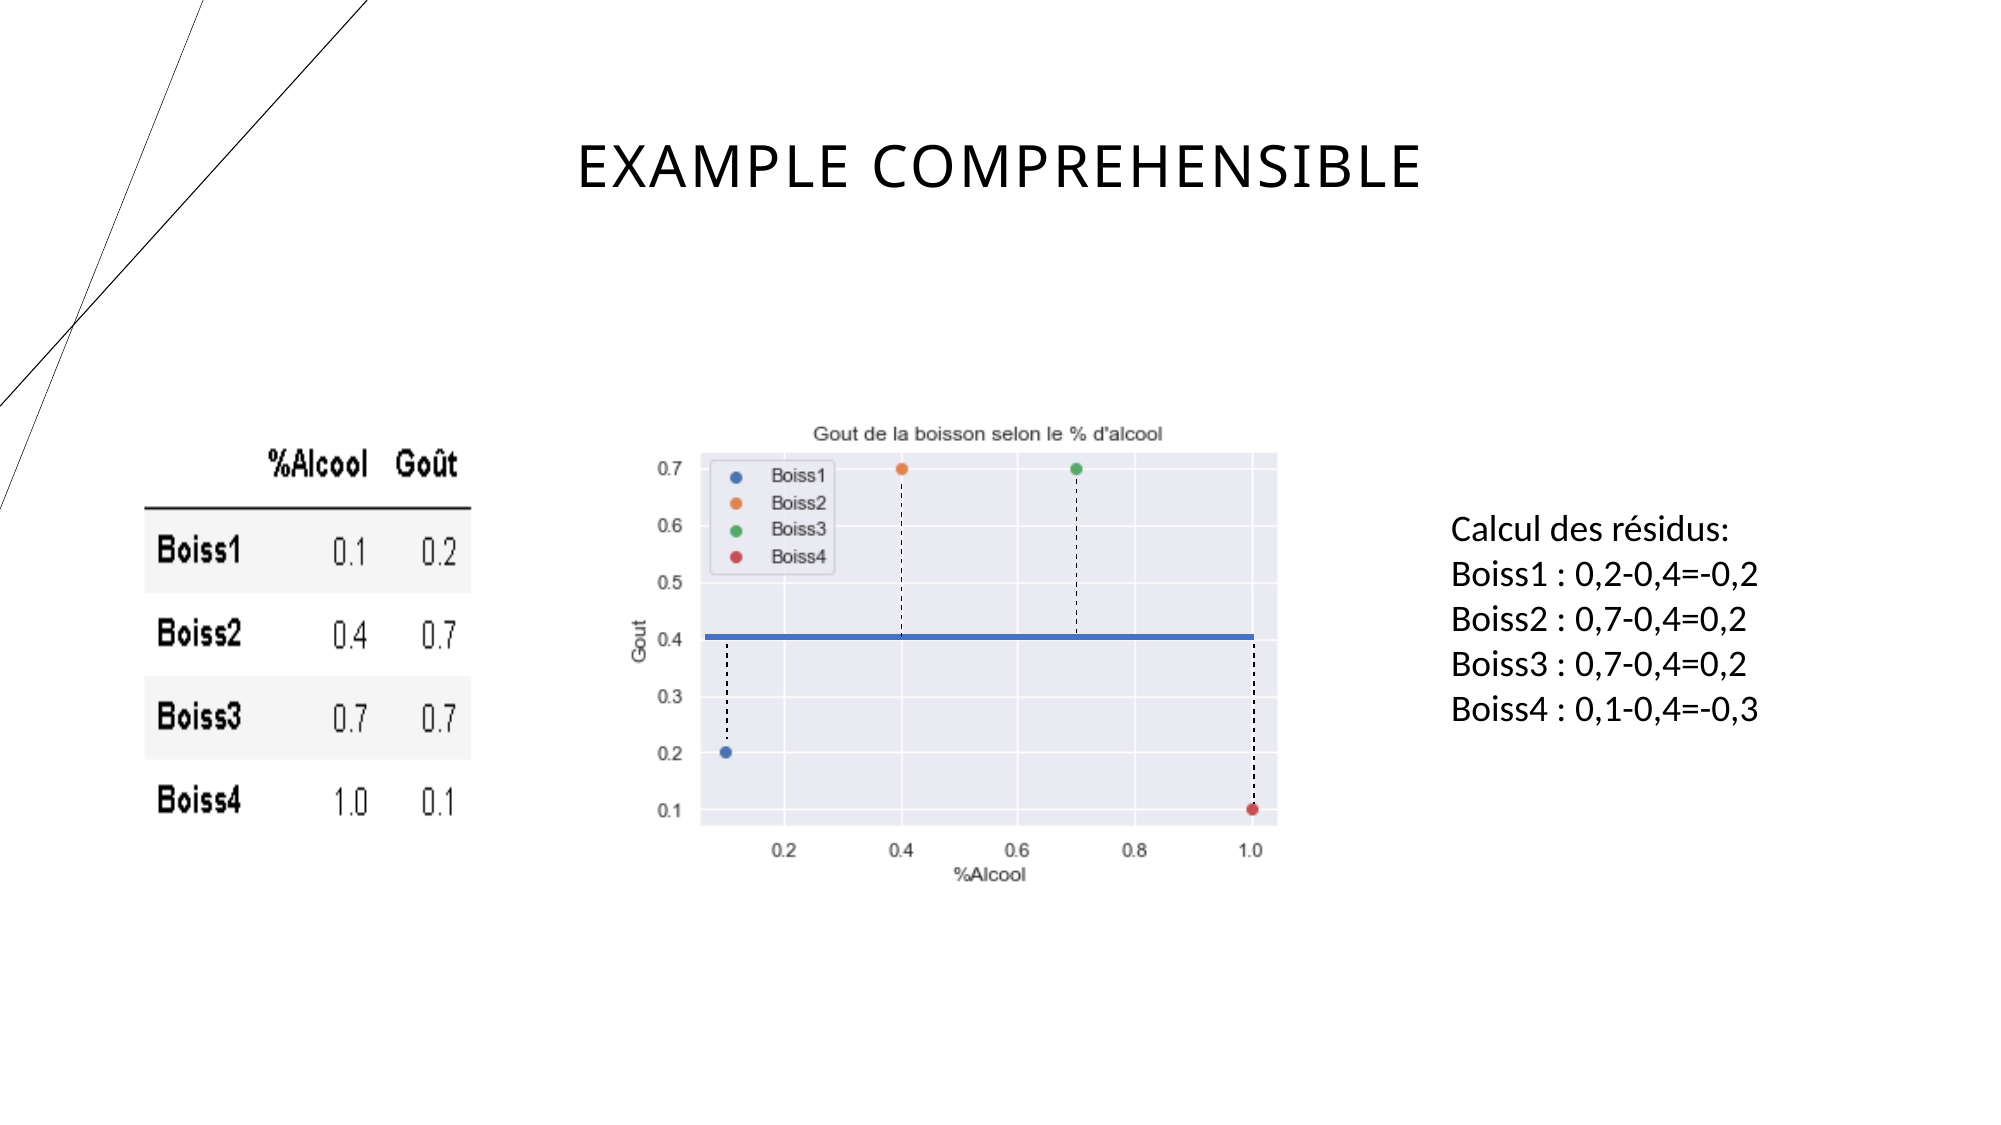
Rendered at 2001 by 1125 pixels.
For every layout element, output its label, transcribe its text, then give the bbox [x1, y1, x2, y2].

title Example comprehensible [309, 59, 1691, 277]
picture [143, 437, 475, 860]
text_box Calcul des résidus: Boiss1 : 0,2-0,4=-0,2 Boiss2 : 0,7-0,4=0,2 Boiss3 : 0,7-0,4=0,2 Boiss4 : 0,1-0,4=-0,3 [1436, 496, 1832, 740]
picture [620, 415, 1290, 897]
